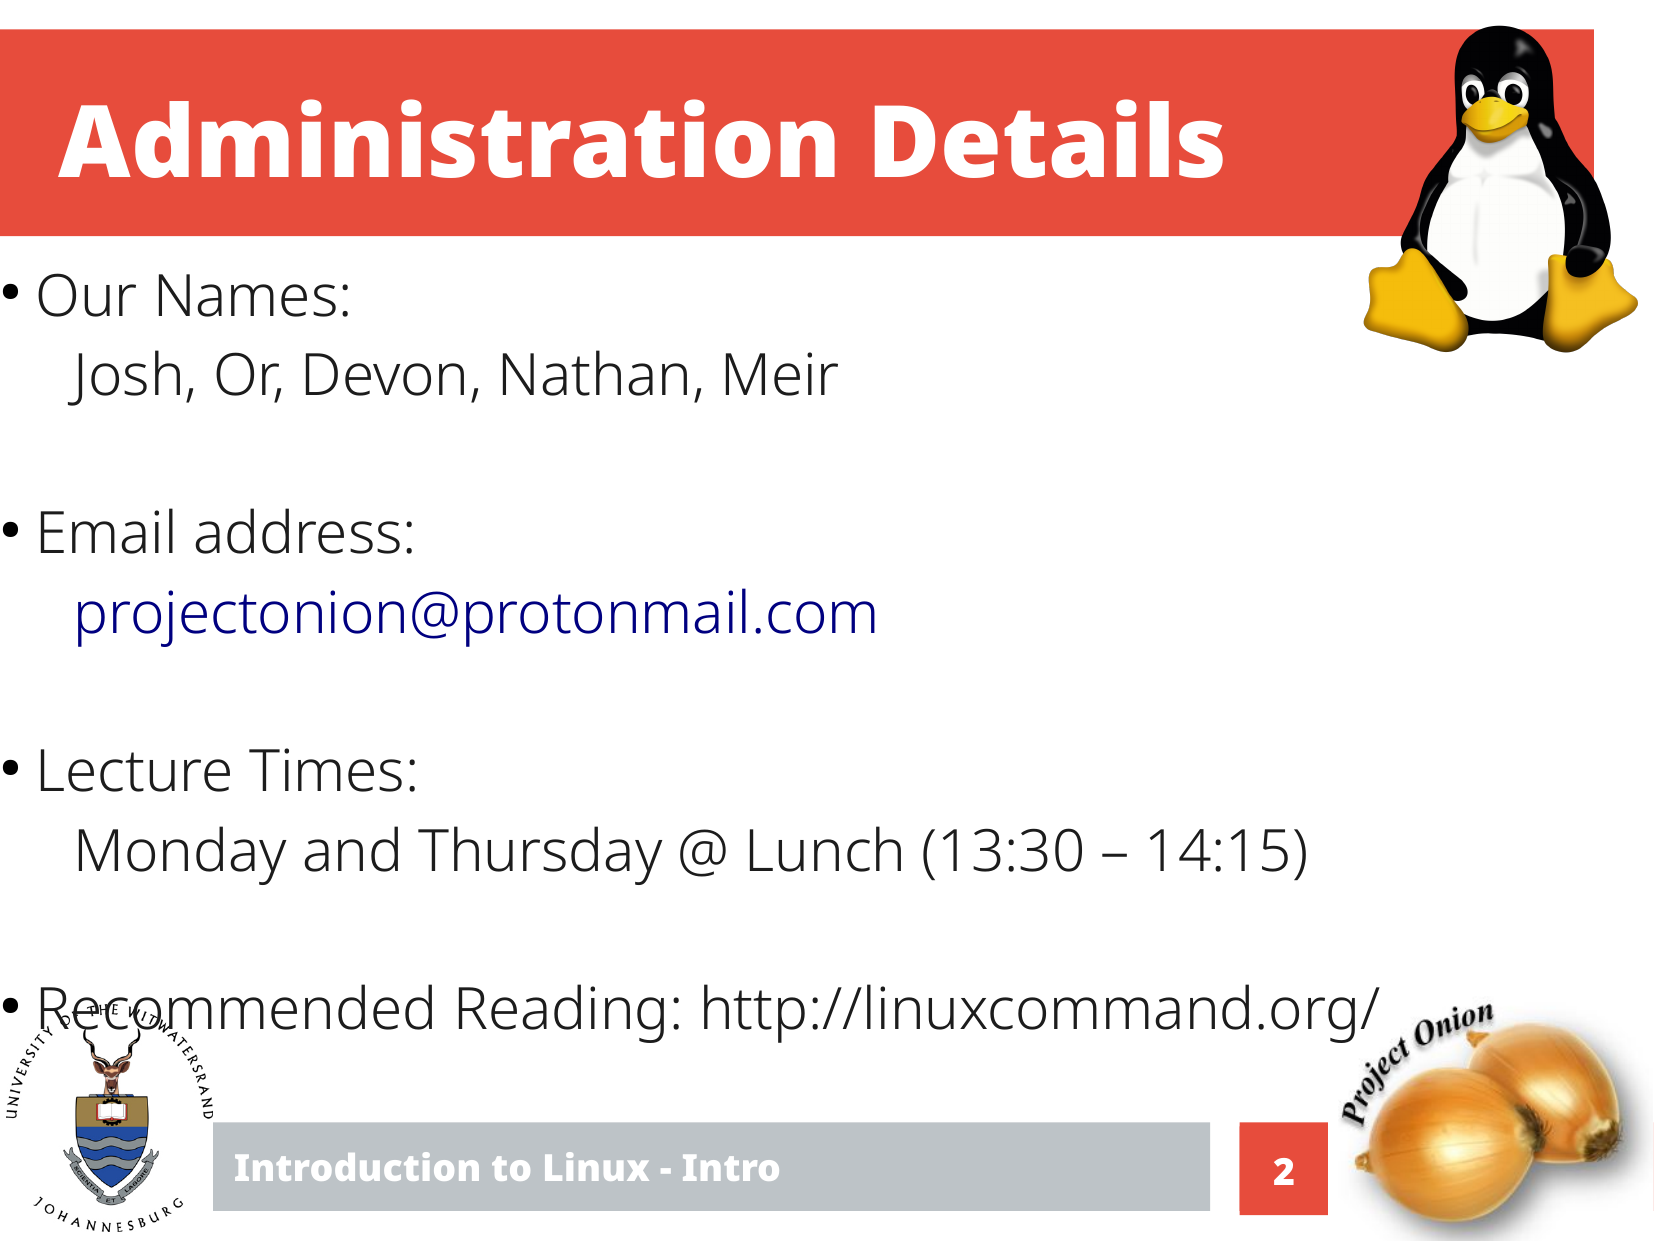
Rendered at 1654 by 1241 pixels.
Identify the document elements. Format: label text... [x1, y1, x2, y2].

picture [6, 1022, 213, 1232]
picture [139, 1022, 155, 1027]
picture [1334, 1022, 1350, 1027]
picture [1328, 986, 1653, 1241]
picture [1345, 4, 1653, 367]
subtitle Our Names: Josh, Or, Devon, Nathan, Meir Email address: projectonion@protonmail.com Lecture Times: Monday and Thursday @ Lunch (13:30 – 14:15) Recommended Reading: http://linuxcommand.org/ [0, 253, 1506, 1022]
title Administration Details [58, 59, 1594, 207]
